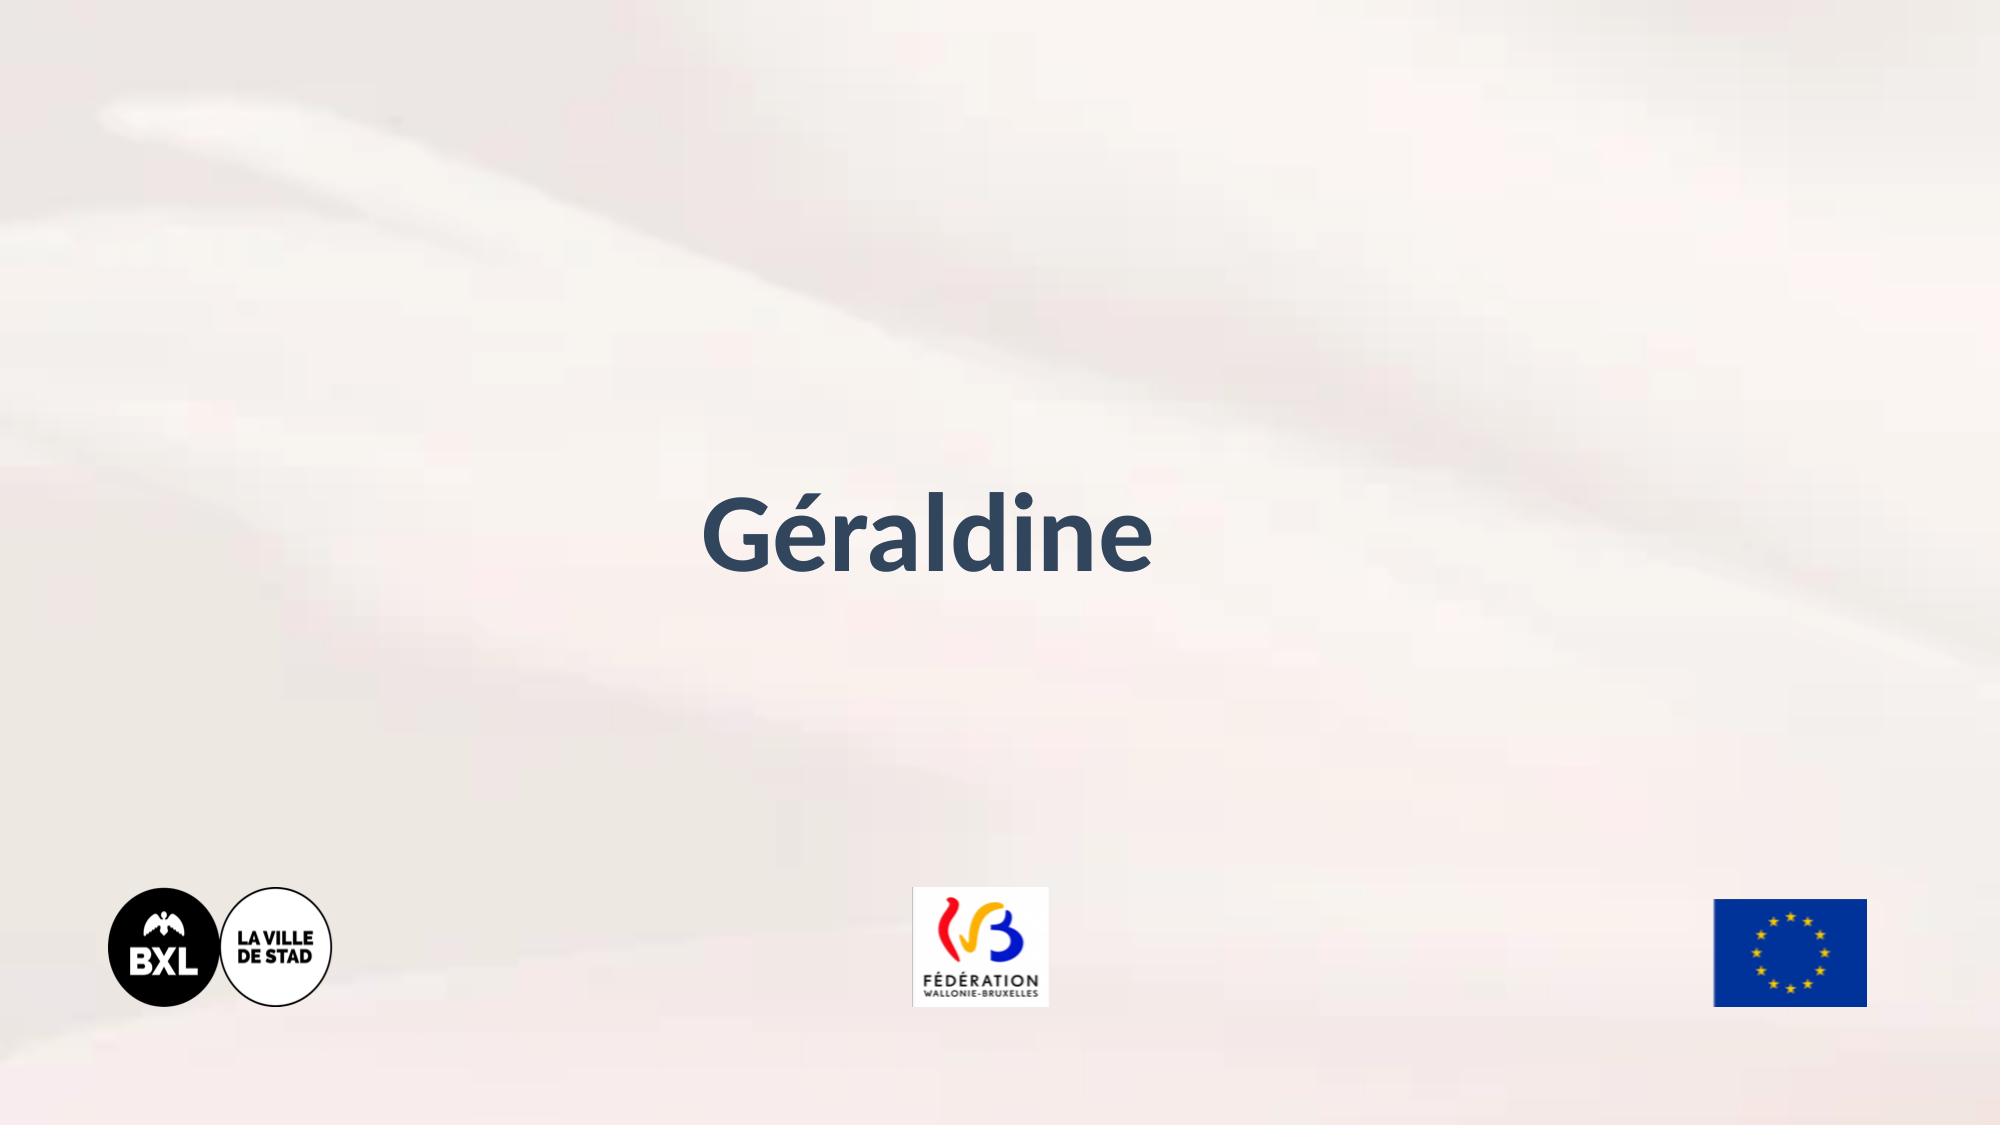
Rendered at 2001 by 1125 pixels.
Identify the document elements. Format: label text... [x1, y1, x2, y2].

picture [0, 0, 2000, 1125]
text_box Géraldine [686, 451, 1663, 603]
